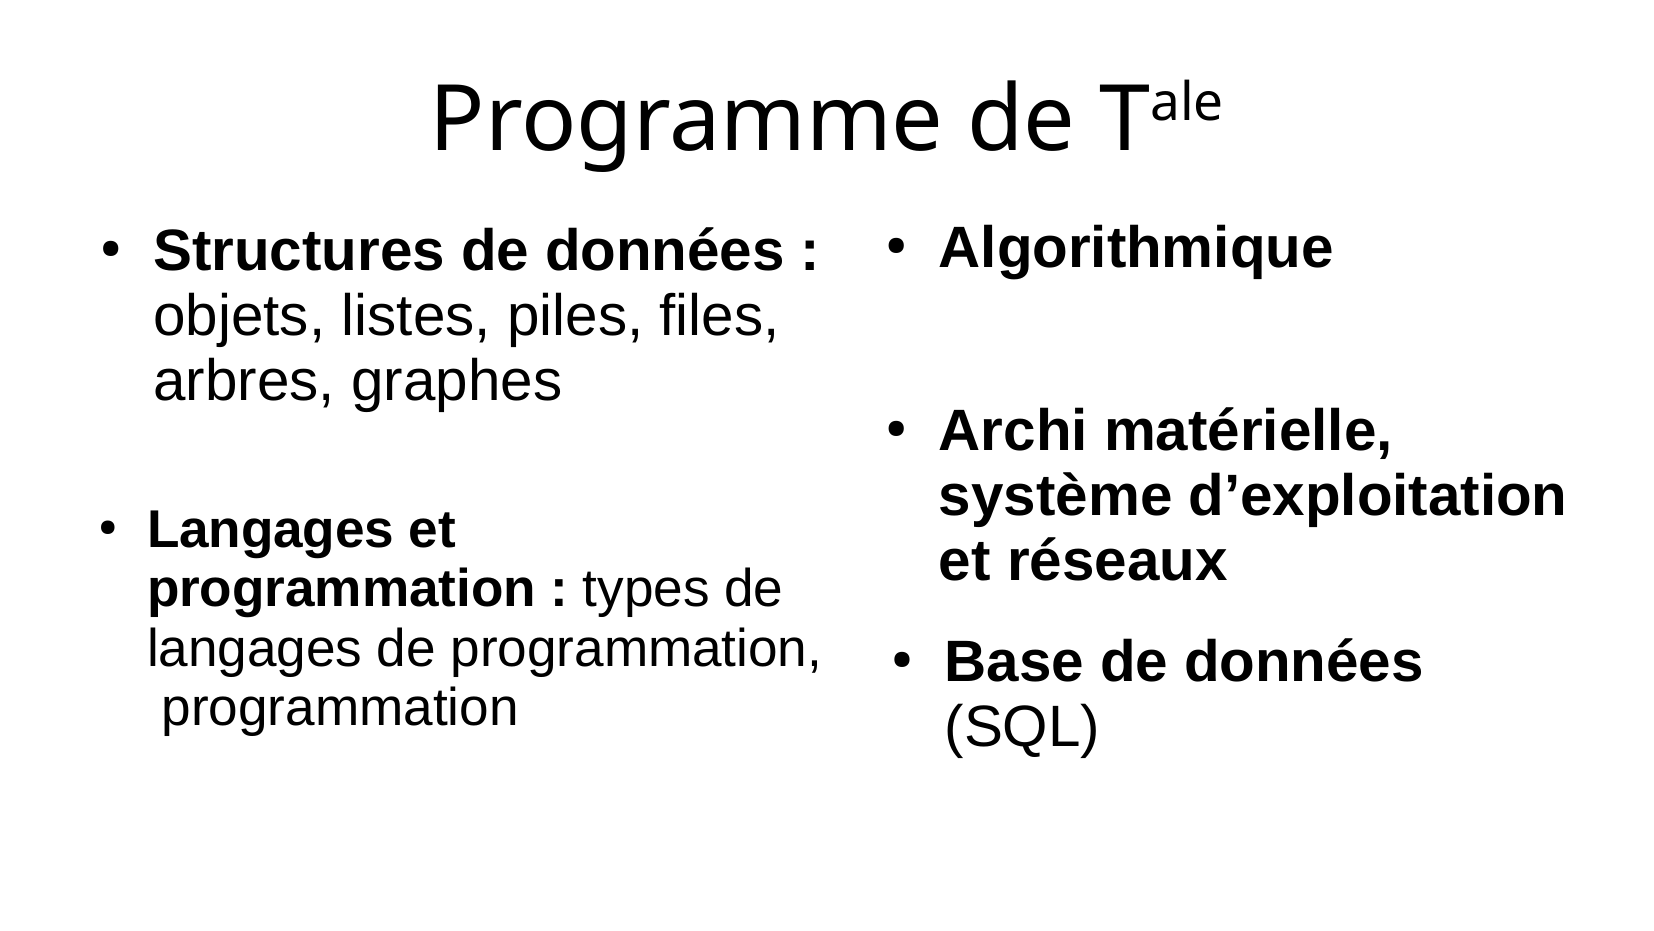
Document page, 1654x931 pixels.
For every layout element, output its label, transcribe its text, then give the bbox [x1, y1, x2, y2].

title Programme de Tale [82, 37, 1571, 193]
list Algorithmique [868, 215, 1607, 473]
list Structures de données : objets, listes, piles, files, arbres, graphes [82, 217, 827, 475]
list Archi matérielle, système d’exploitation et réseaux [868, 473, 1607, 656]
list Langages et programmation : types de langages de programmation, programmation [82, 499, 827, 798]
list Base de données (SQL) [874, 656, 1554, 886]
